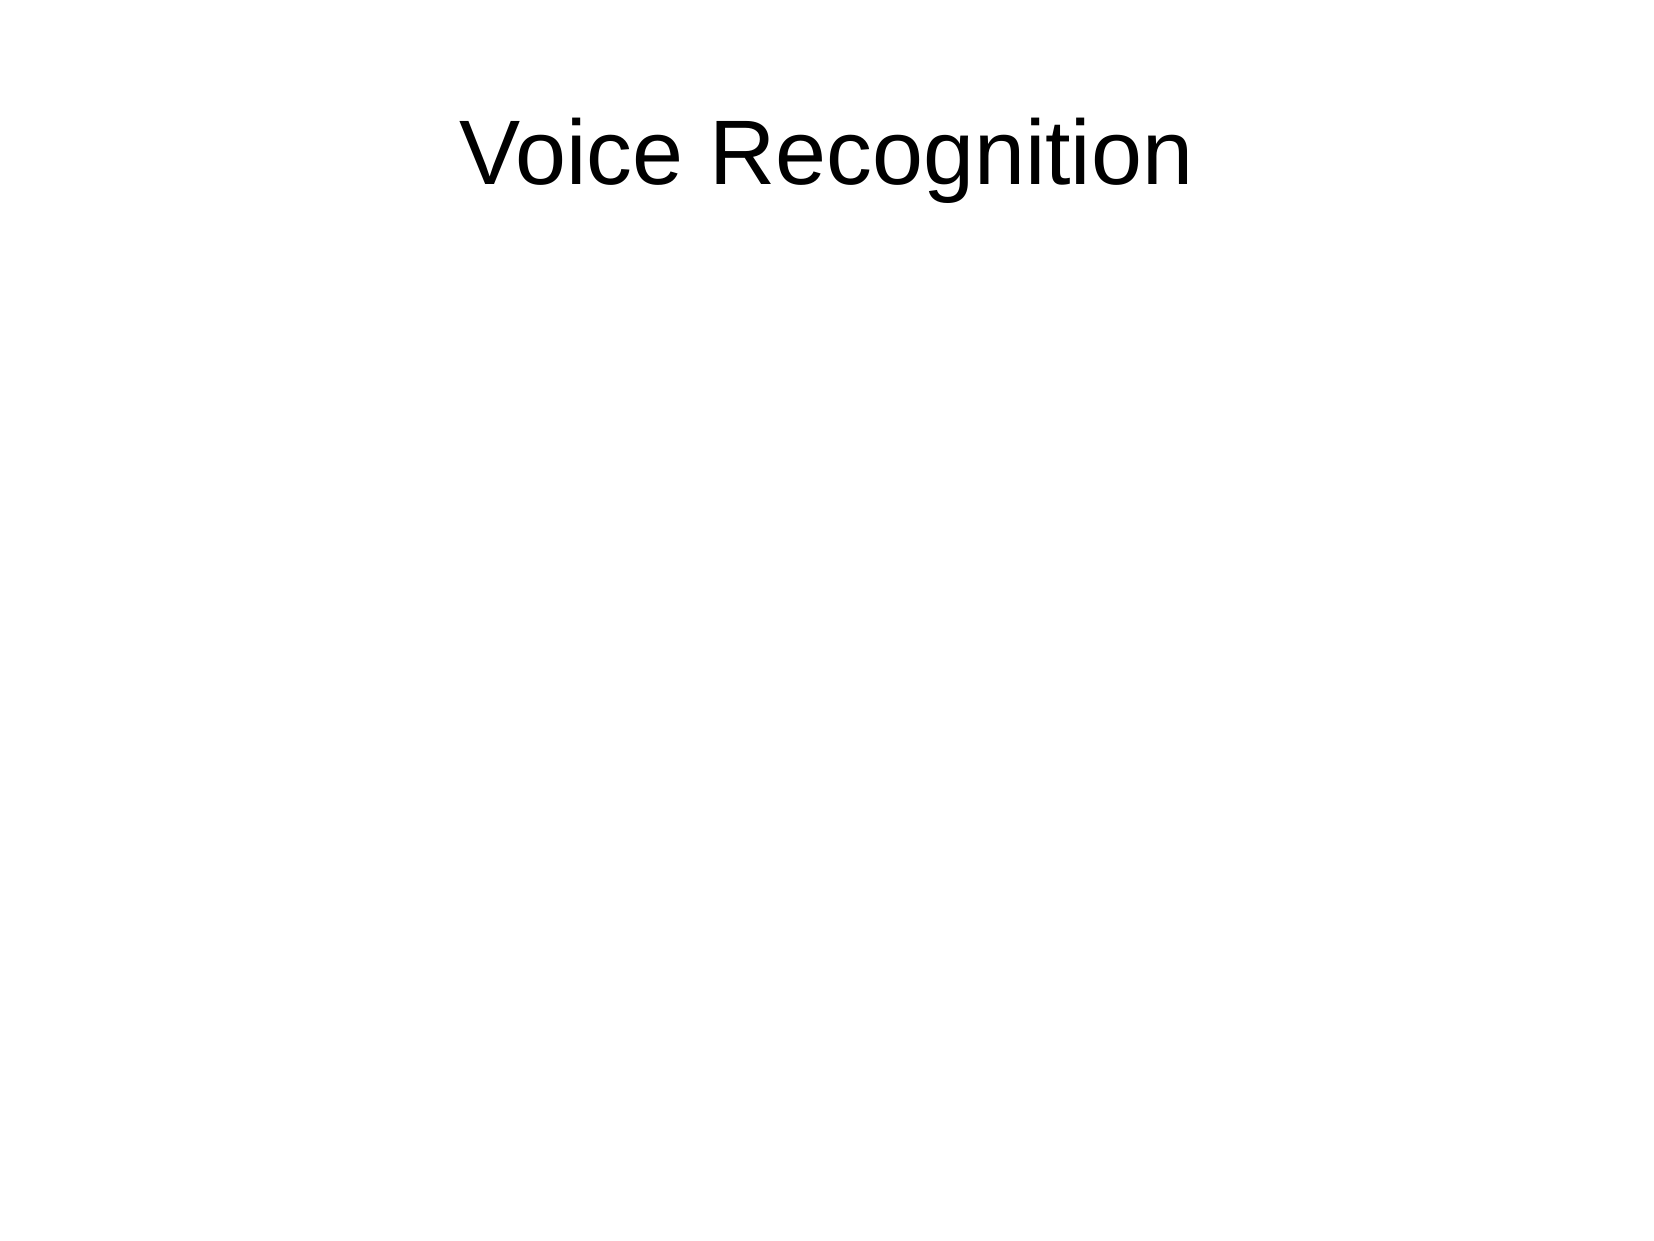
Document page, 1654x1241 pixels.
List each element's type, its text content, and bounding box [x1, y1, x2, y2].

title Voice Recognition [82, 49, 1571, 257]
